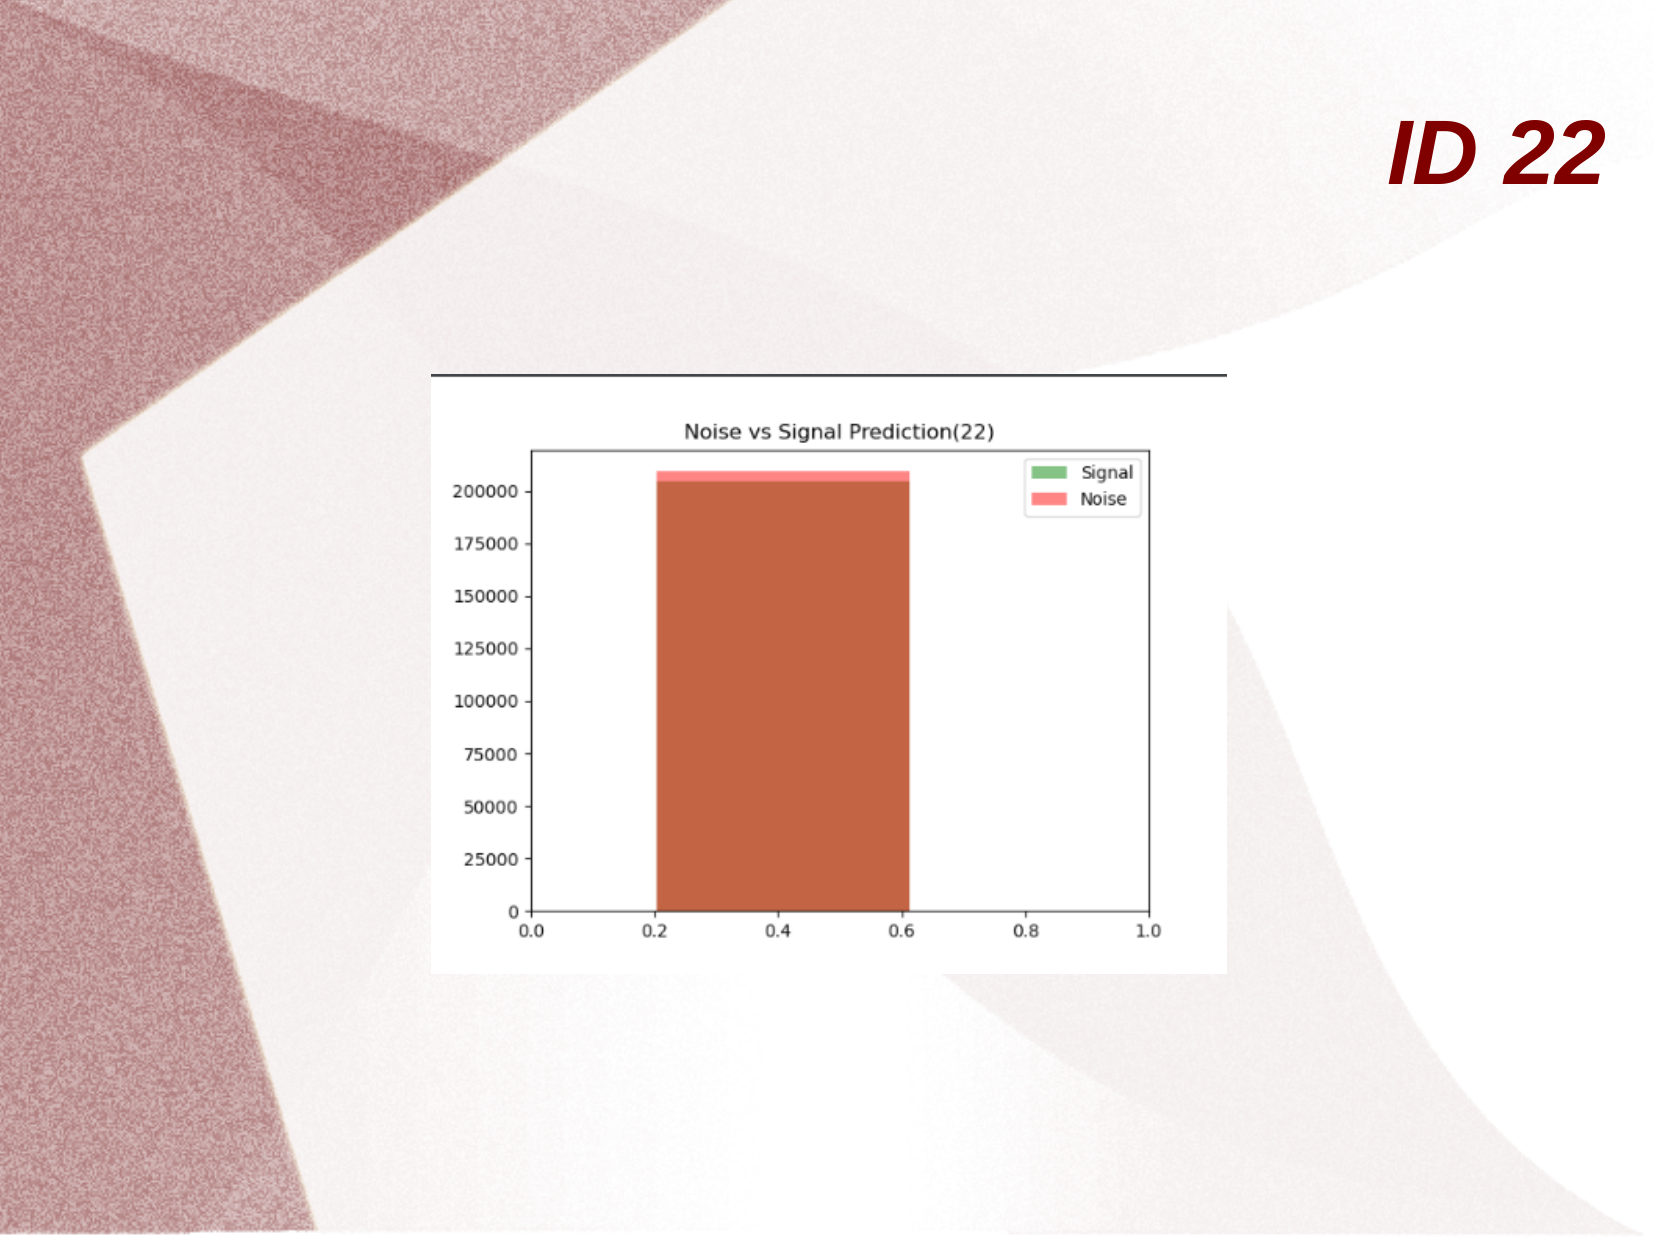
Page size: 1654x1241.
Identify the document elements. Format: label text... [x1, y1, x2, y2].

title ID 22 [596, 49, 1607, 257]
picture [0, 0, 1654, 1241]
